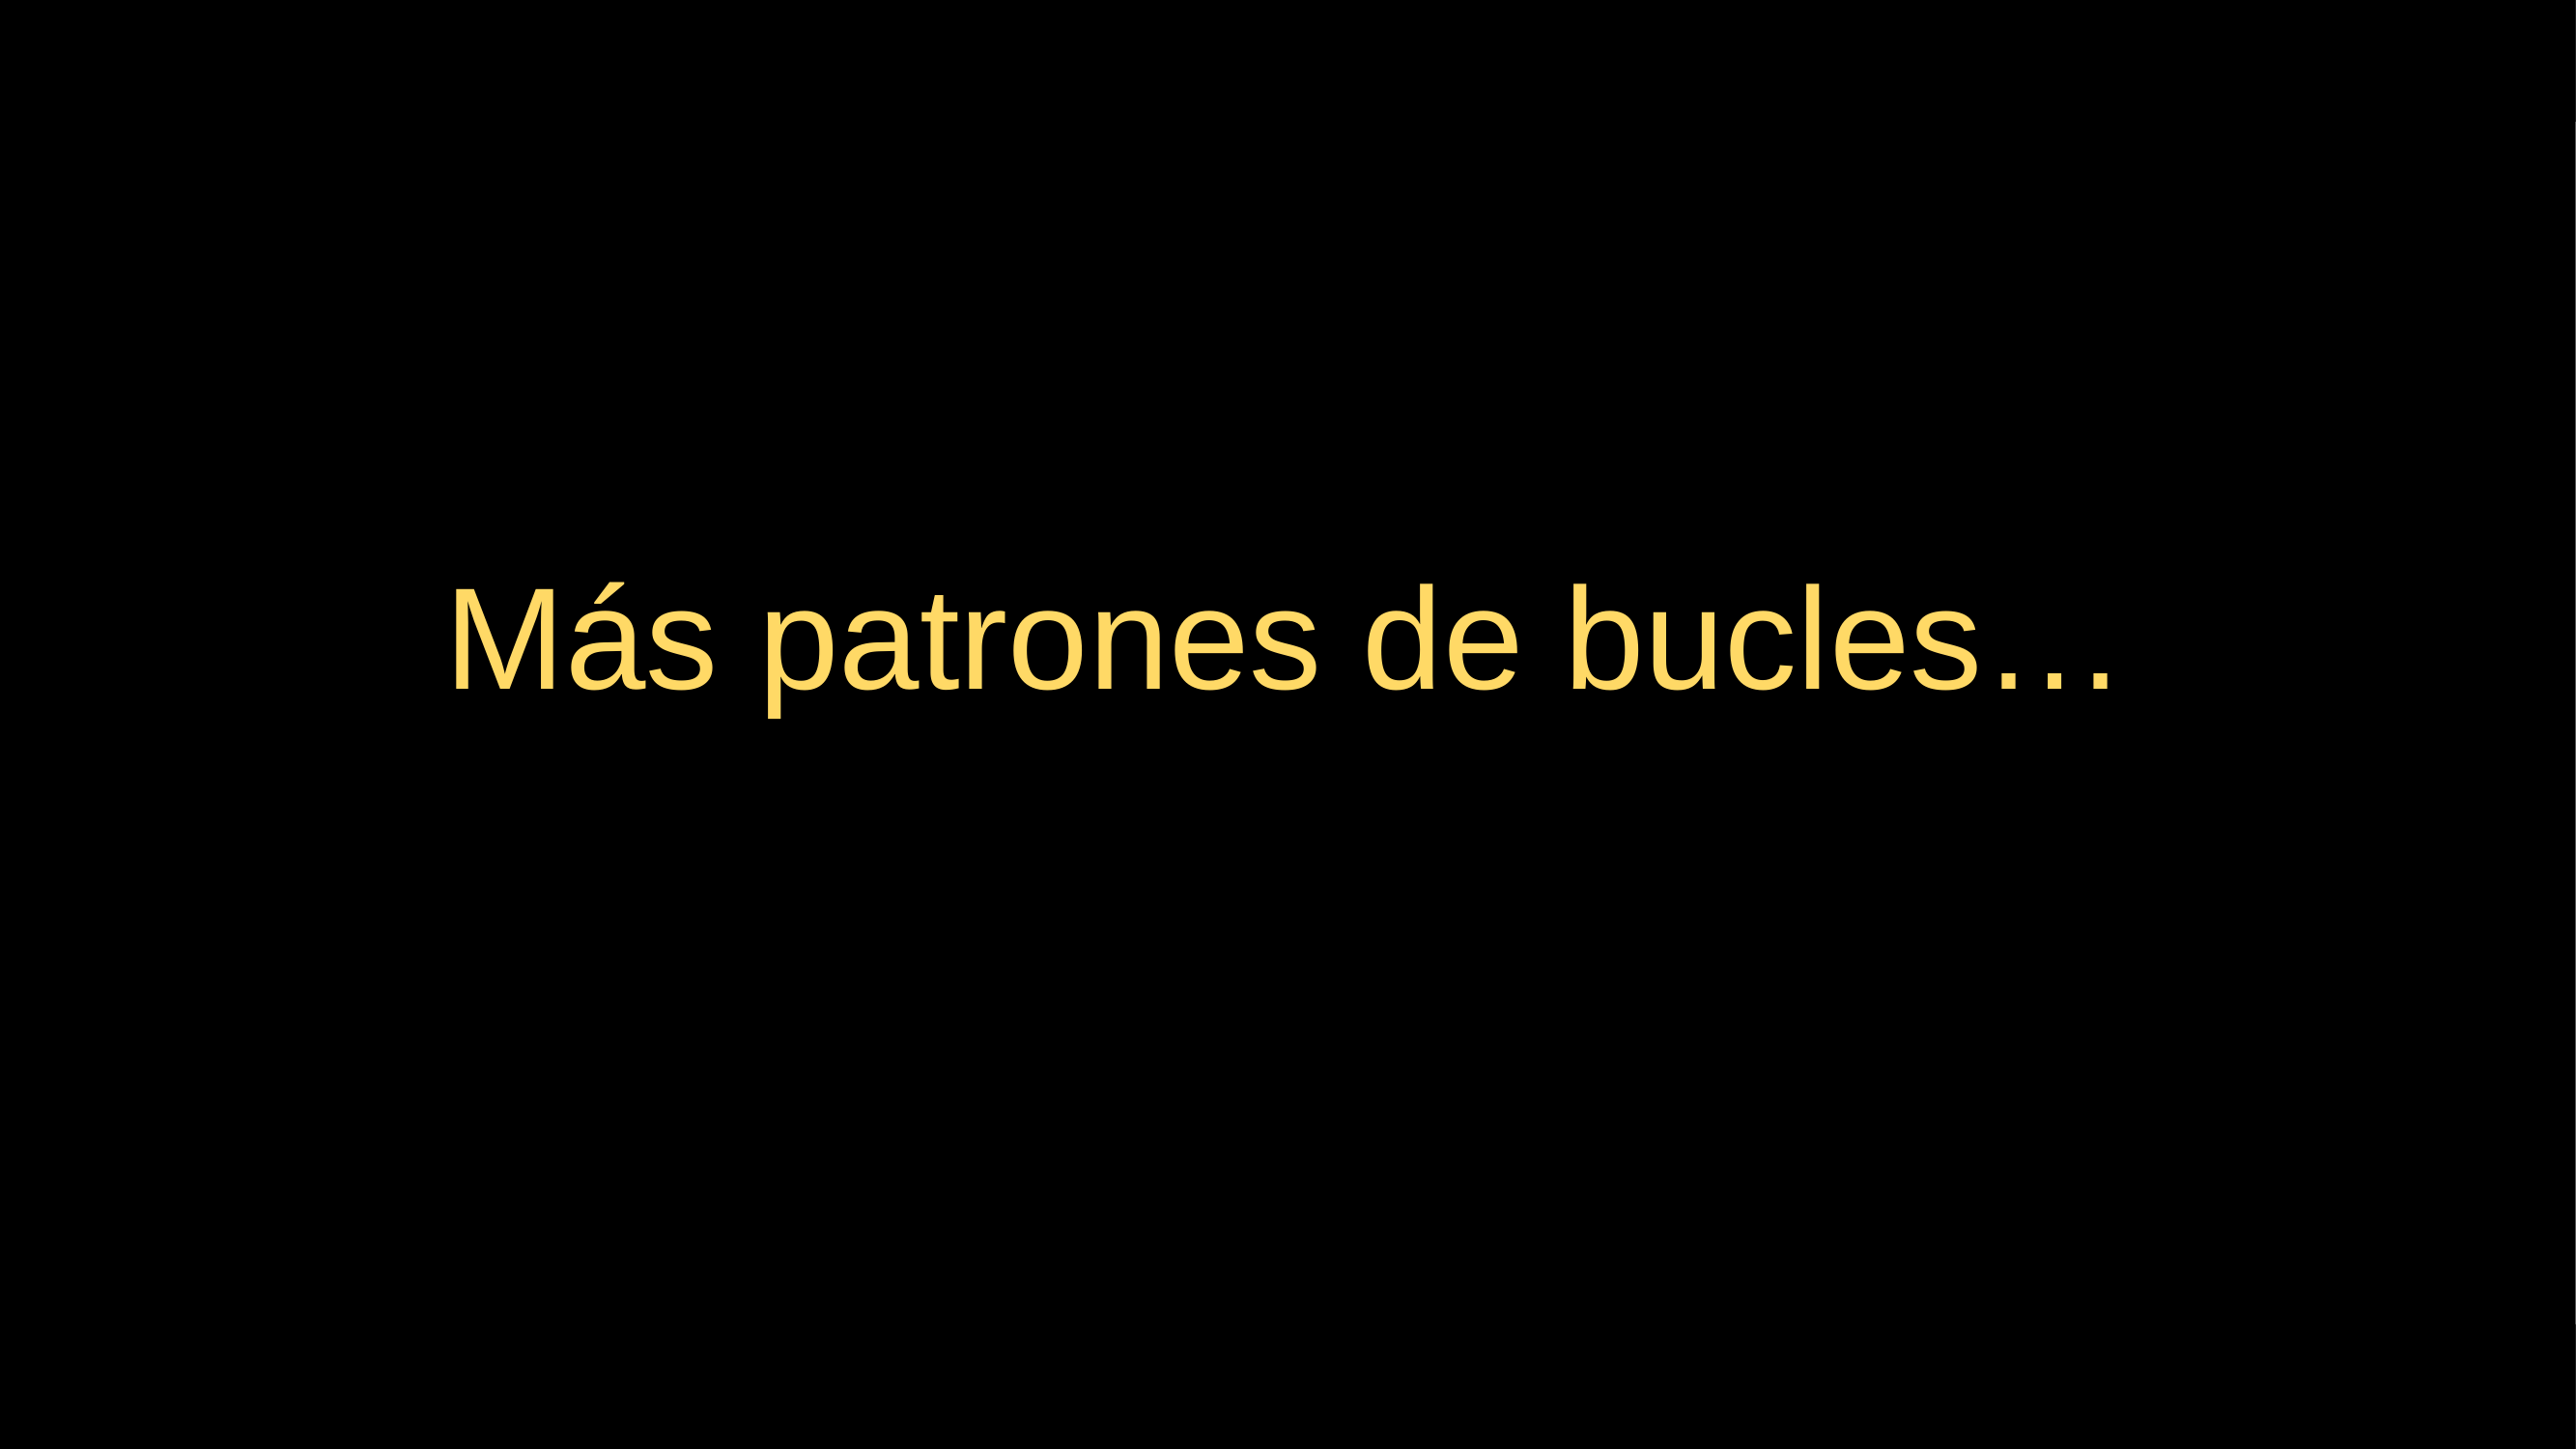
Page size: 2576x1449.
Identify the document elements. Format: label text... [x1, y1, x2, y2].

title Más patrones de bucles… [183, 243, 2391, 733]
